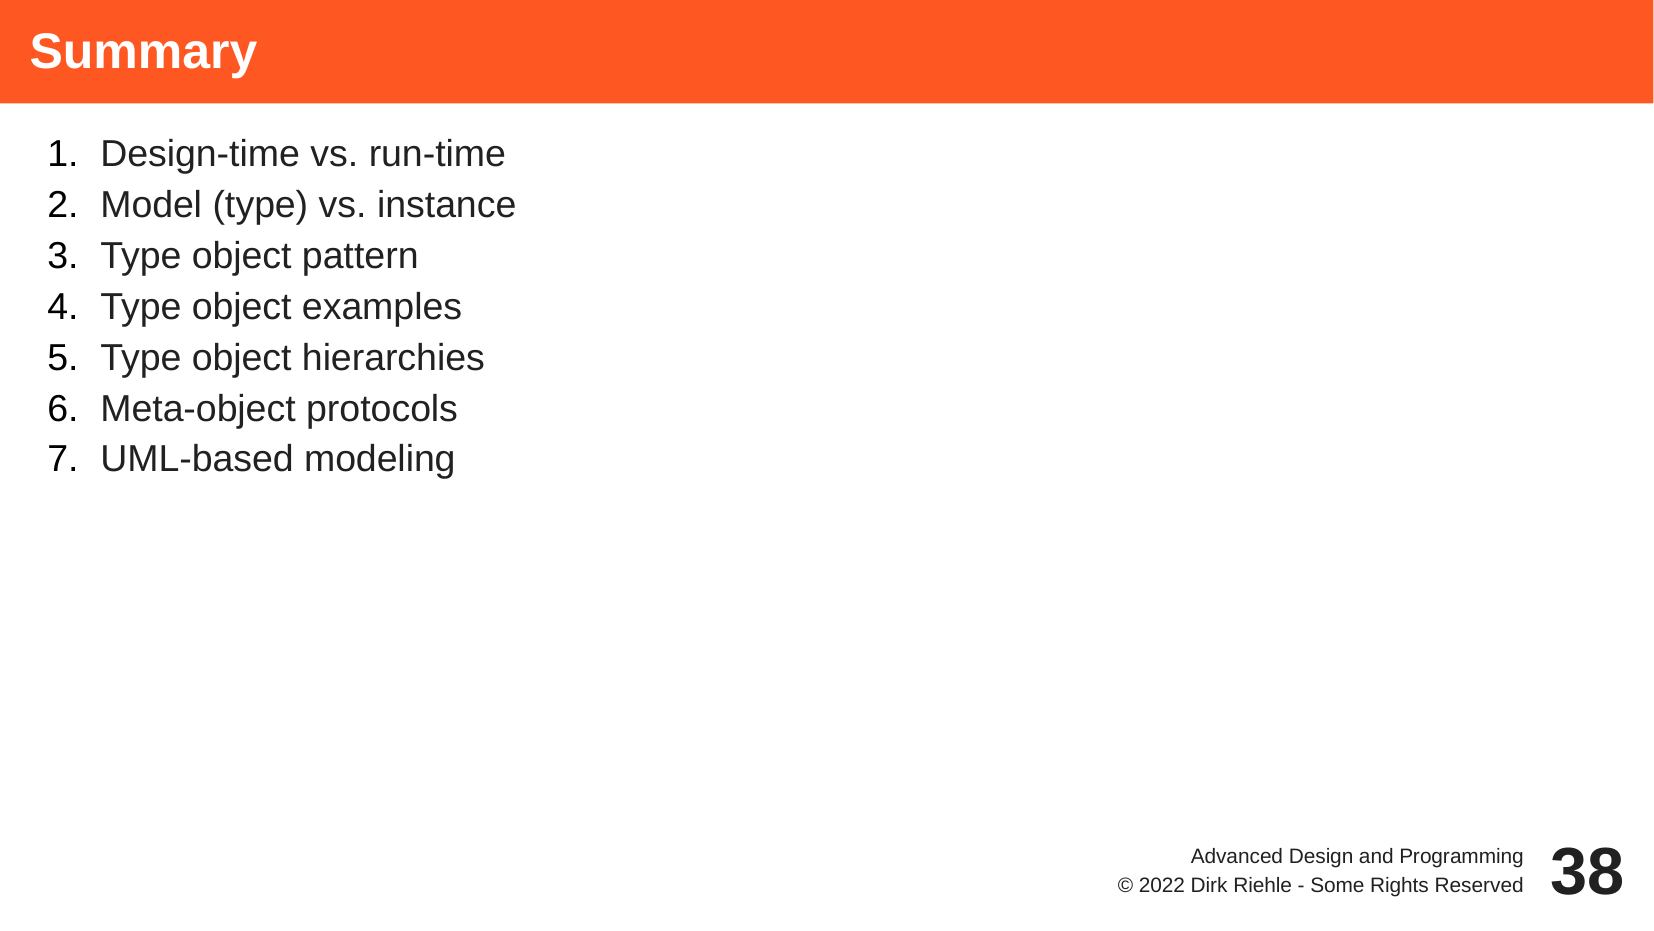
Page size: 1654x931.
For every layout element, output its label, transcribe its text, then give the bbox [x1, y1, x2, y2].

title Summary [0, 0, 1654, 104]
list Design-time vs. run-time Model (type) vs. instance Type object pattern Type object examples Type object hierarchies Meta-object protocols UML-based modeling [29, 132, 1625, 813]
